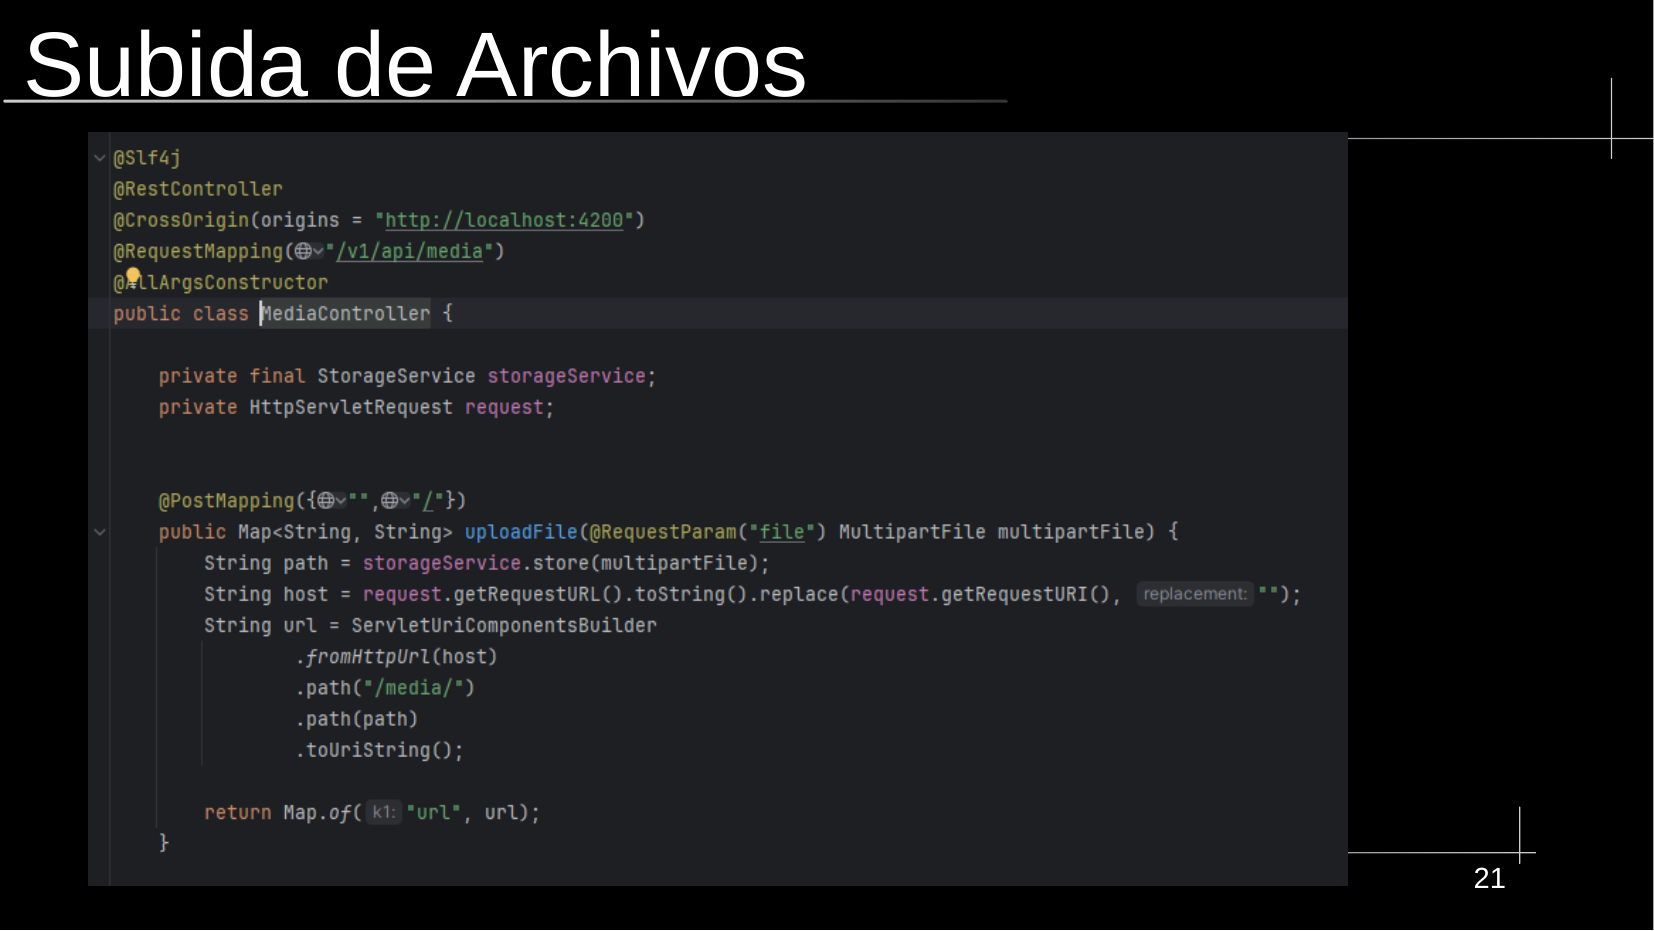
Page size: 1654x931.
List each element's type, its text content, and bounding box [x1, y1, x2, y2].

title Subida de Archivos [23, 11, 1589, 119]
picture [88, 132, 1348, 886]
